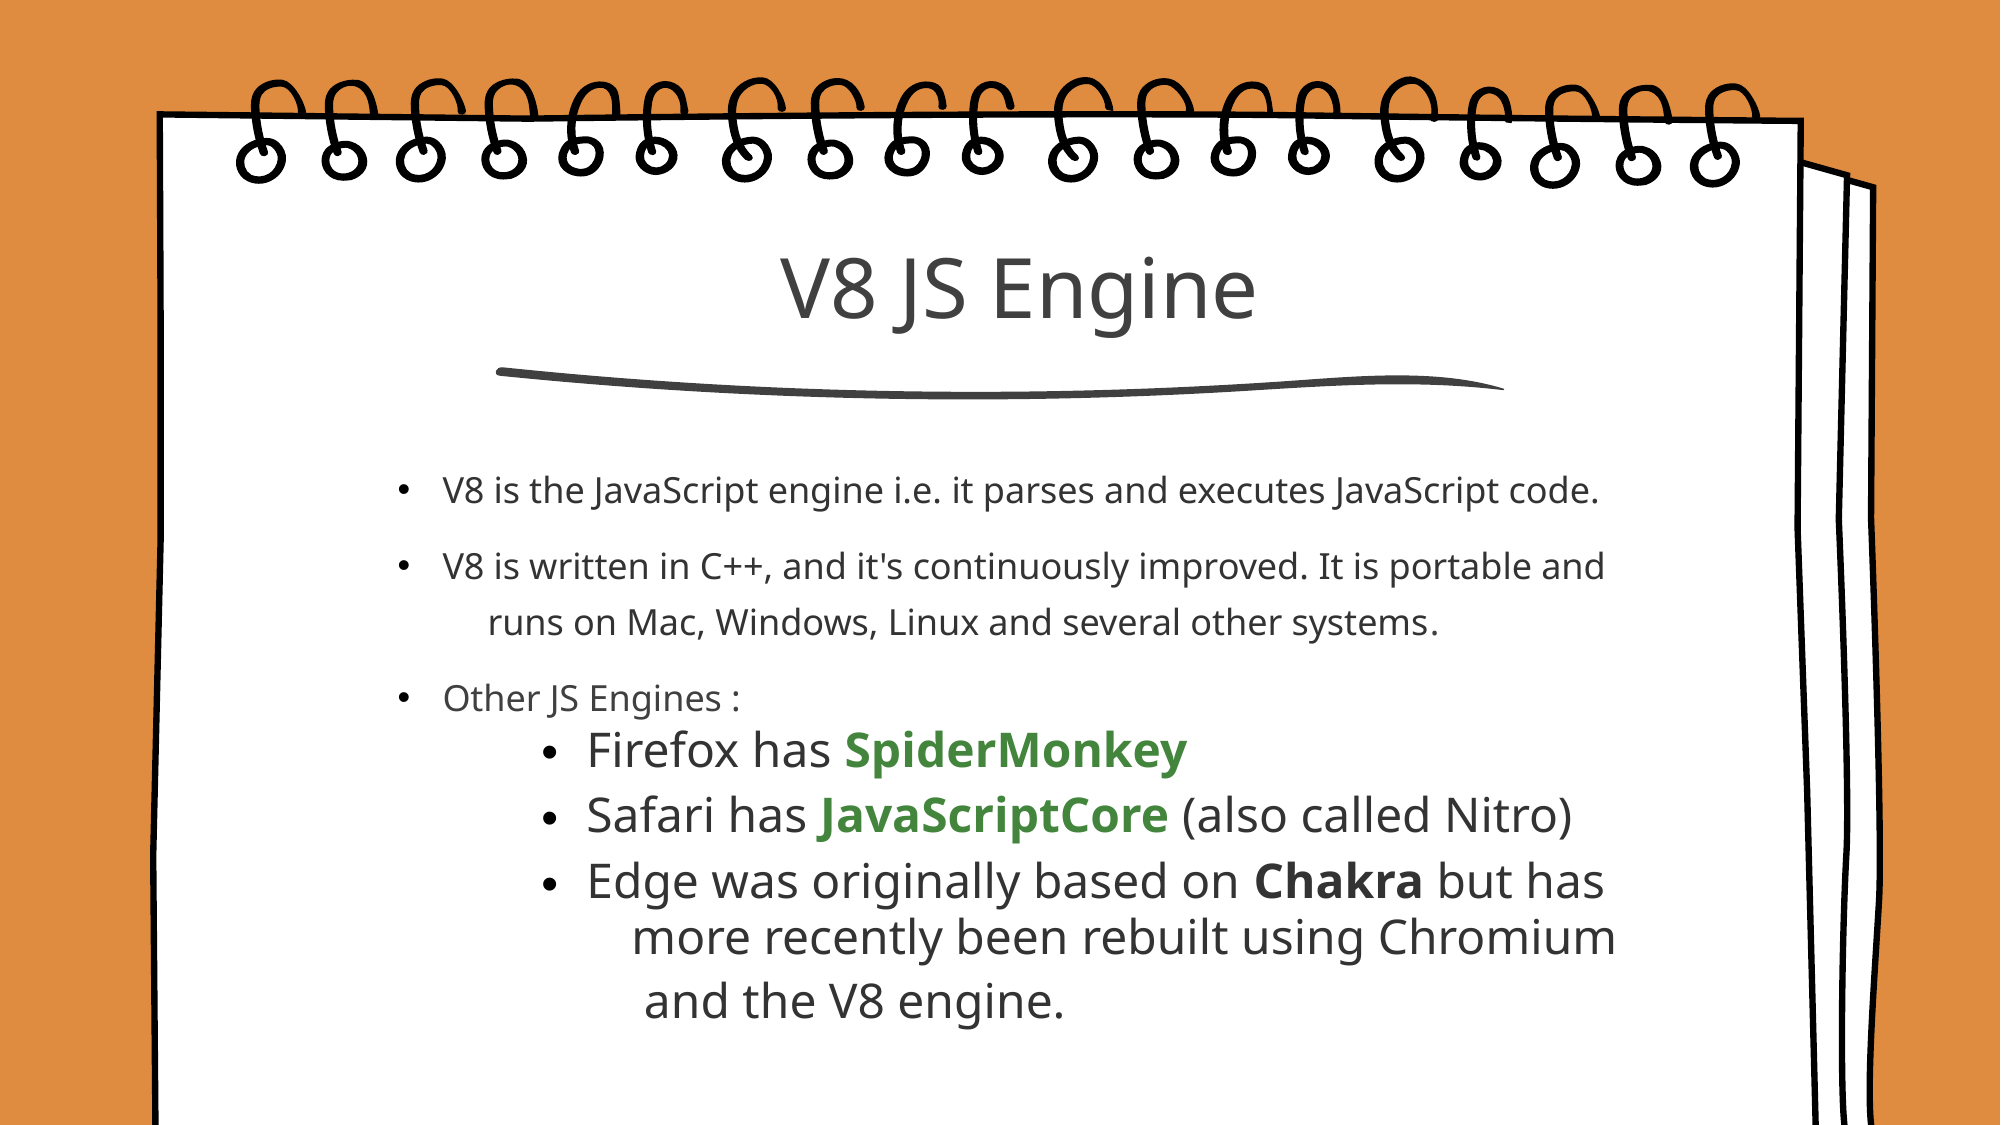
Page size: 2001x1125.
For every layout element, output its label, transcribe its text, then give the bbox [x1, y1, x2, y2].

list V8 is the JavaScript engine i.e. it parses and executes JavaScript code. V8 is written in C++, and it's continuously improved. It is portable and runs on Mac, Windows, Linux and several other systems. Other JS Engines : Firefox has SpiderMonkey Safari has JavaScriptCore (also called Nitro) Edge was originally based on Chakra but has more recently been rebuilt using Chromium and the V8 engine. [287, 446, 1658, 1047]
title V8 JS Engine [382, 239, 1658, 353]
